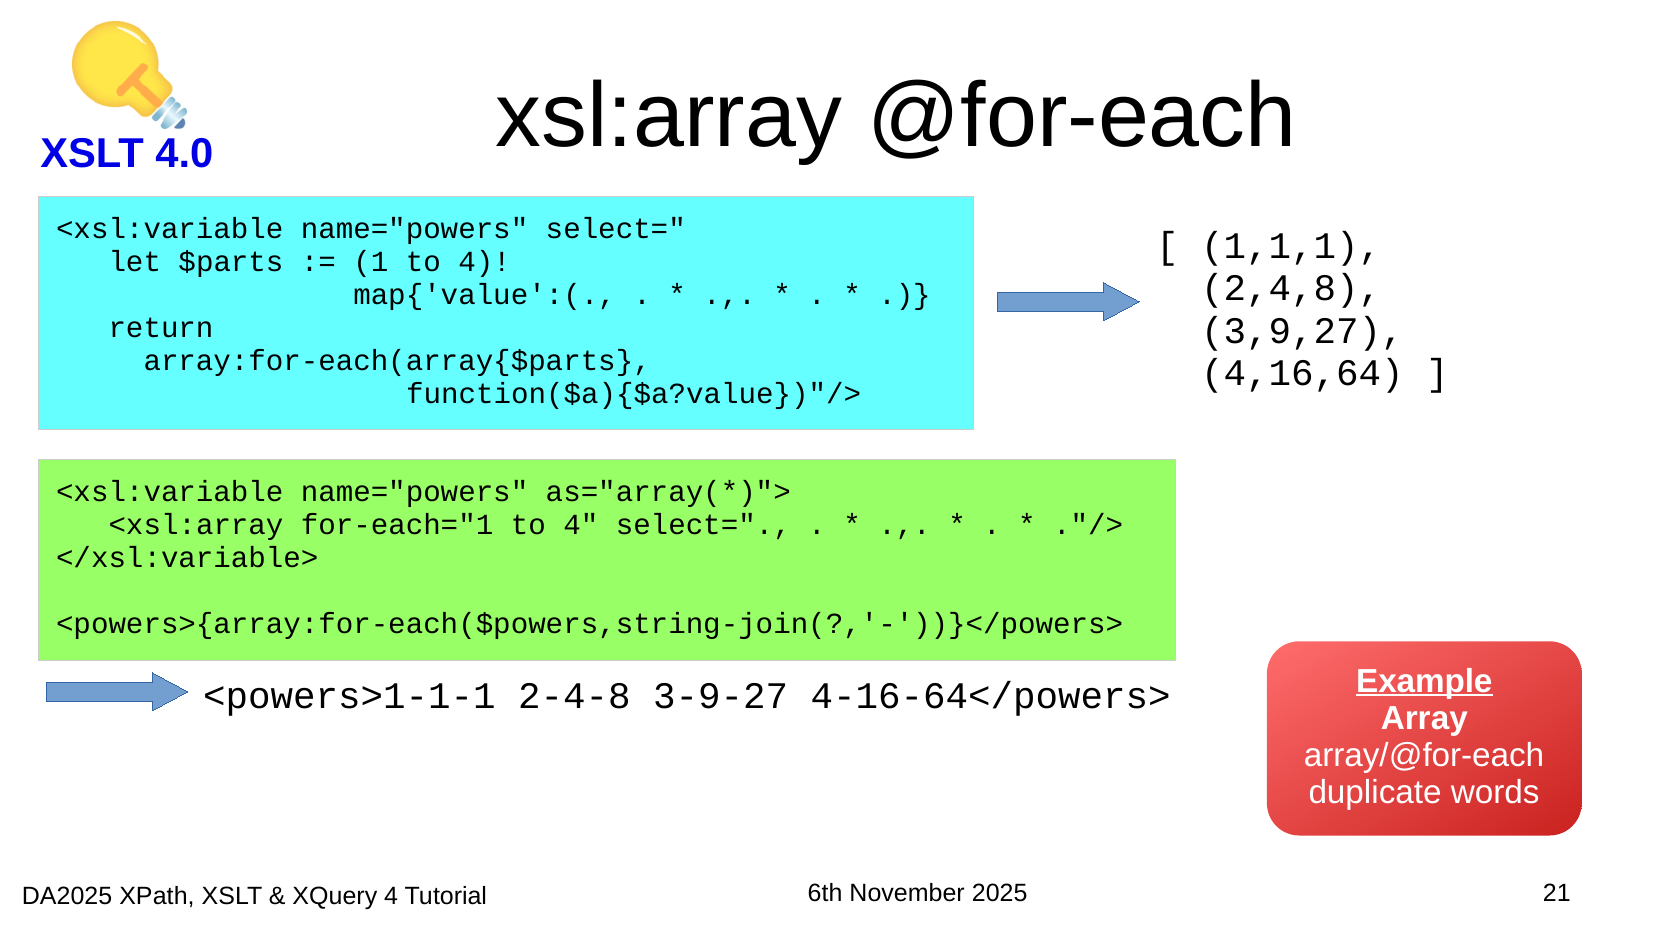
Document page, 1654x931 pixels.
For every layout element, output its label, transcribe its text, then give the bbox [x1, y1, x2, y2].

text_box <xsl:variable name="powers" select=" let $parts := (1 to 4)! map{'value':(., . * .,. * . * .)} return array:for-each(array{$parts}, function($a){$a?value})"/> [38, 196, 974, 430]
text_box [997, 282, 1140, 321]
text_box Example Array array/@for-each duplicate words [1266, 641, 1582, 836]
text_box [46, 672, 188, 711]
picture [72, 21, 187, 129]
text_box [ (1,1,1), (2,4,8), (3,9,27), (4,16,64) ] [1141, 219, 1487, 405]
title xsl:array @for-each [222, 37, 1571, 193]
text_box <powers>1-1-1 2-4-8 3-9-27 4-16-64</powers> [188, 669, 1196, 728]
text_box <xsl:variable name="powers" as="array(*)"> <xsl:array for-each="1 to 4" select="., . * .,. * . * ."/> </xsl:variable> <powers>{array:for-each($powers,string-join(?,'-'))}</powers> [38, 459, 1176, 661]
